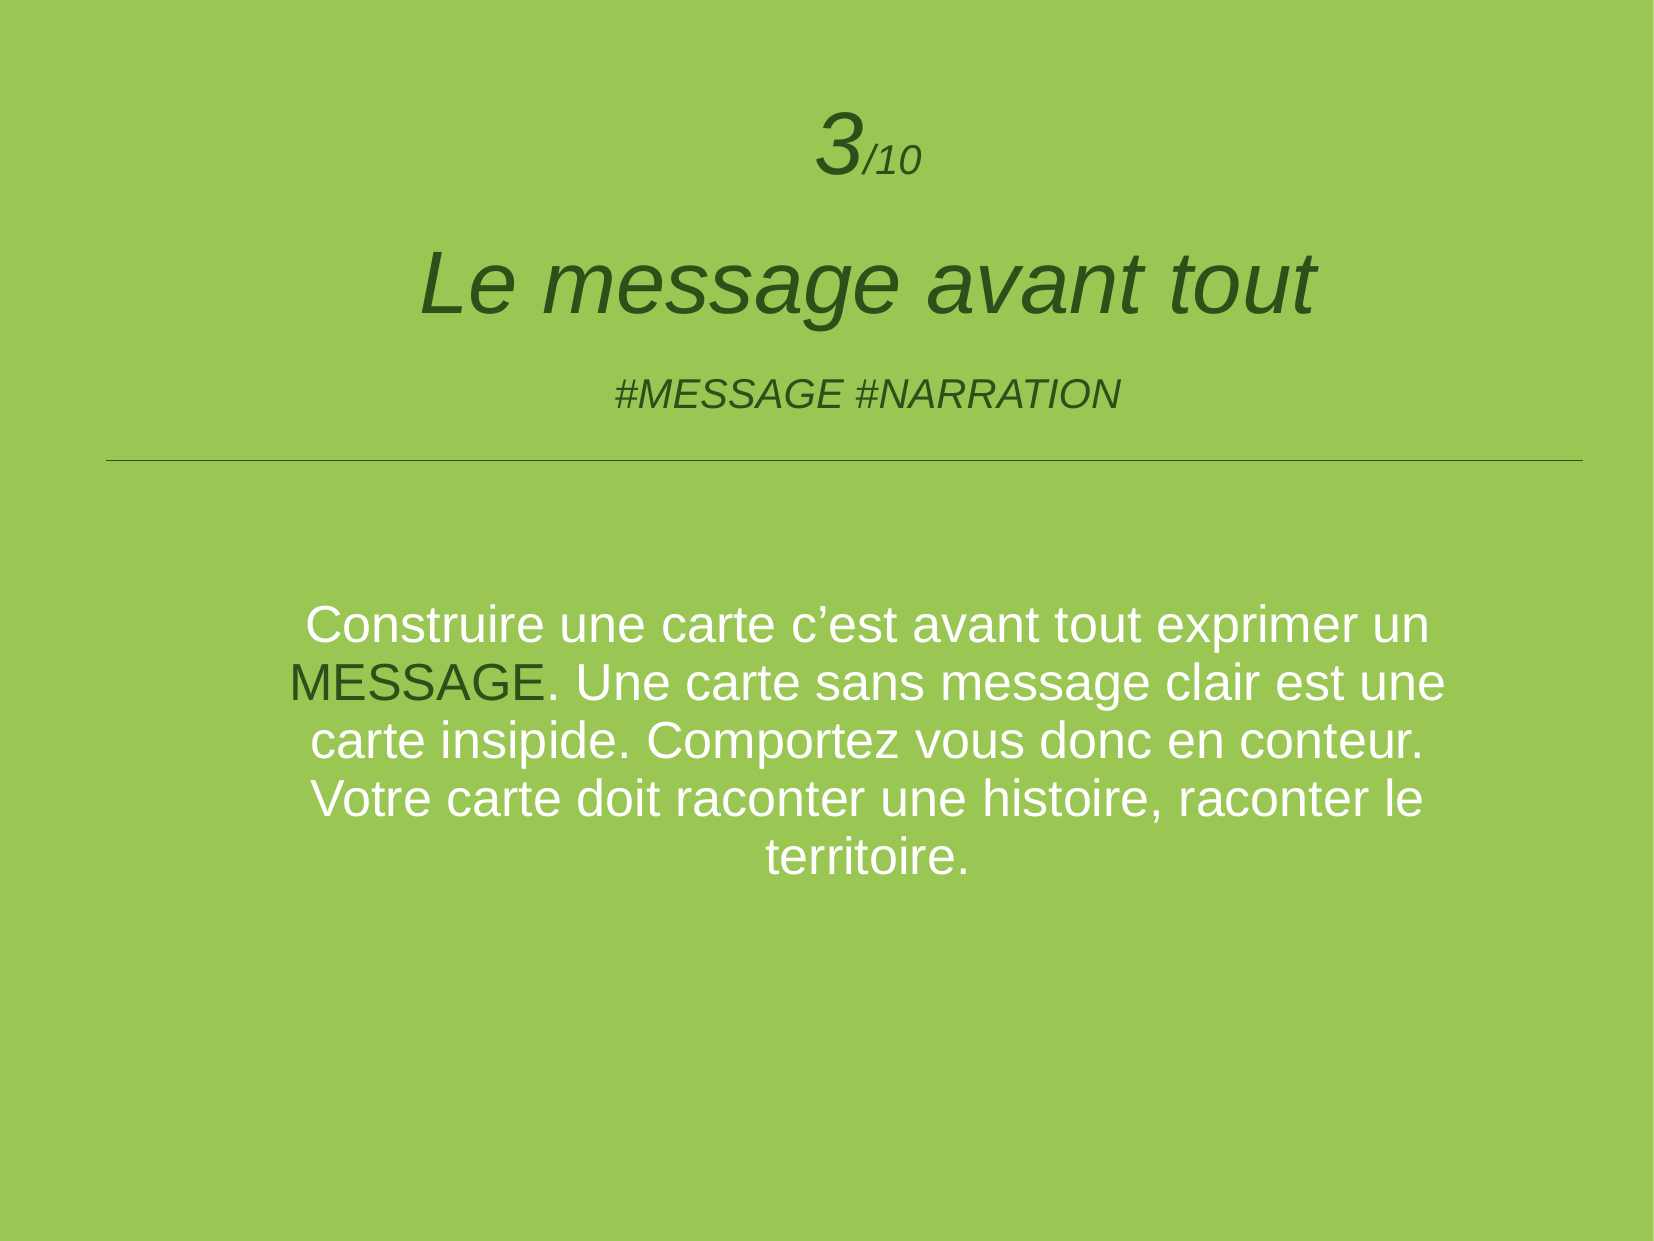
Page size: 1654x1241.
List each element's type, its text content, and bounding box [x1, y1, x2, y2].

list 3/10 Le message avant tout #MESSAGE #NARRATION Construire une carte c’est avant tout exprimer un MESSAGE. Une carte sans message clair est une carte insipide. Comportez vous donc en conteur. Votre carte doit raconter une histoire, raconter le territoire. [271, 461, 1465, 1193]
list 3/10 Le message avant tout #MESSAGE #NARRATION Construire une carte c’est avant tout exprimer un MESSAGE. Une carte sans message clair est une carte insipide. Comportez vous donc en conteur. Votre carte doit raconter une histoire, raconter le territoire. [271, 94, 1465, 460]
